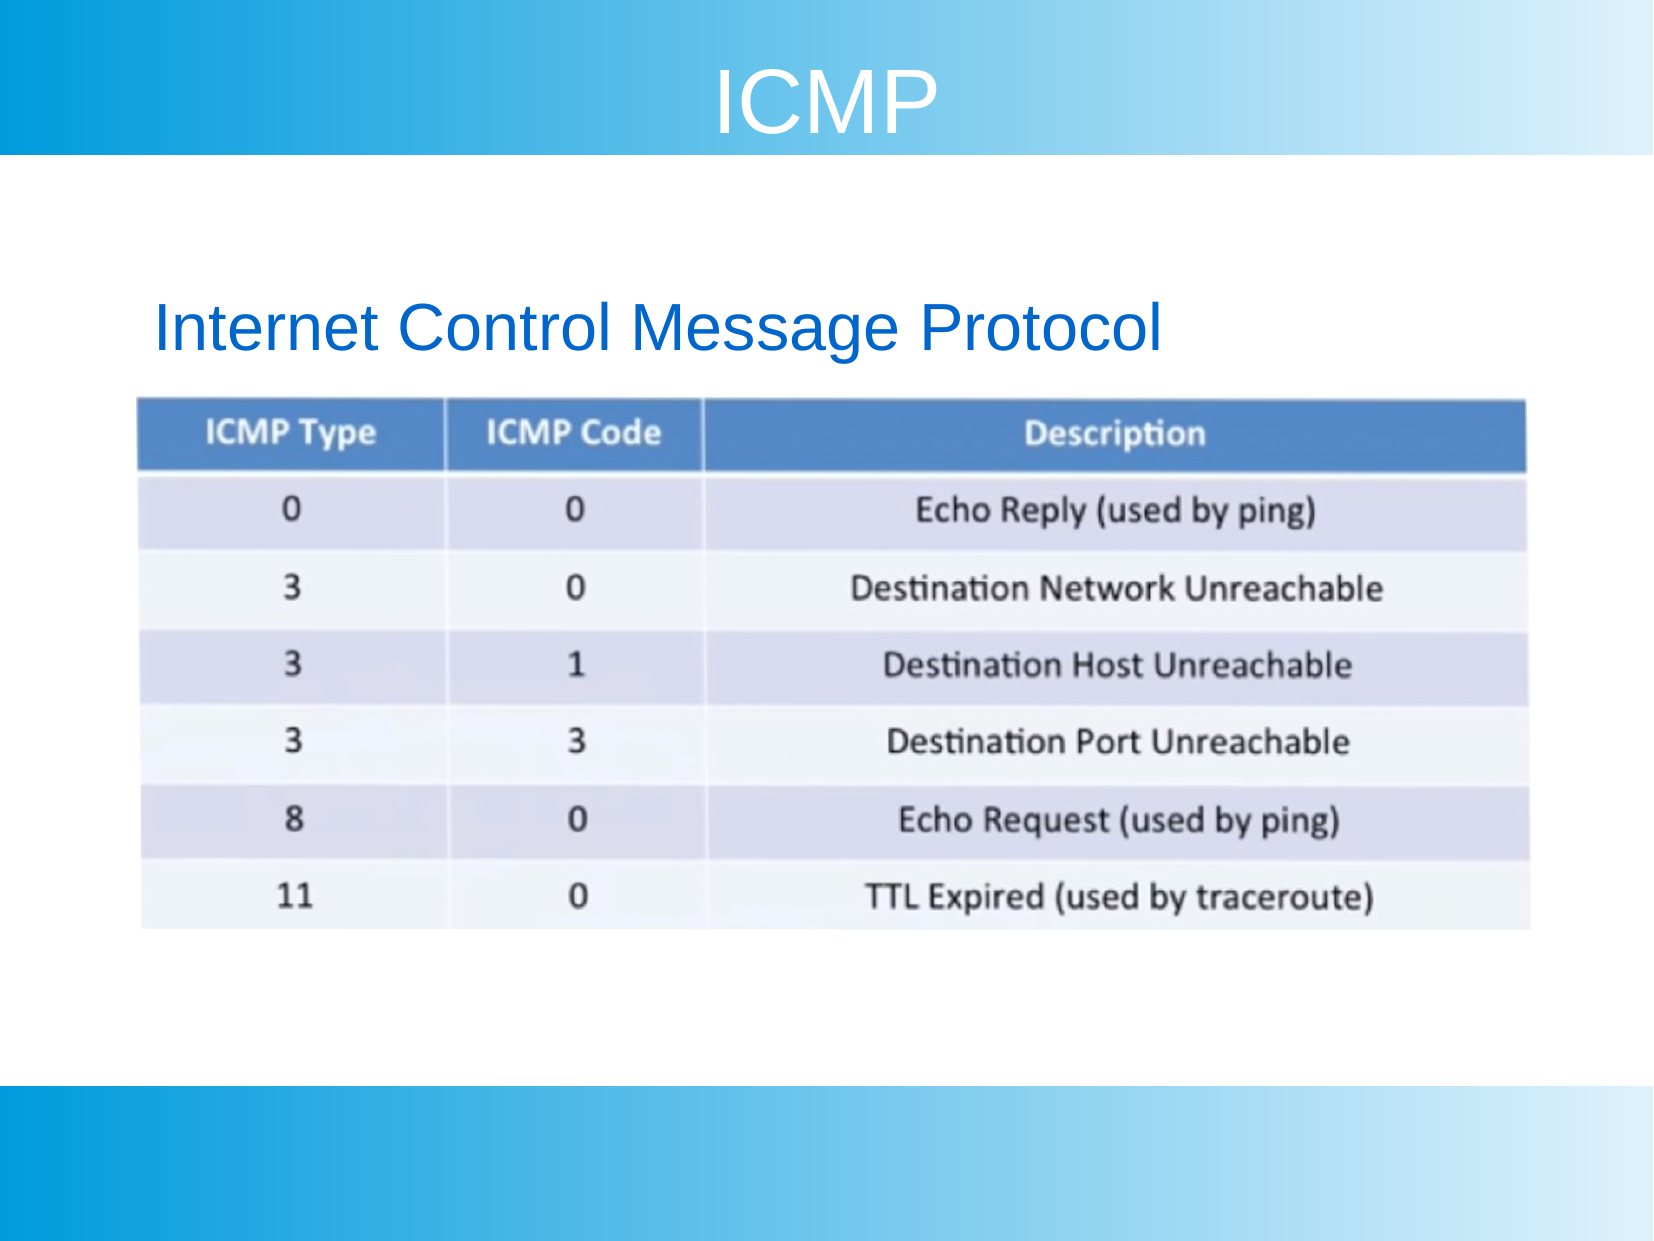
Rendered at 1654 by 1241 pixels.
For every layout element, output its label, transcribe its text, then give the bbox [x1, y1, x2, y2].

picture [135, 391, 1531, 931]
list Internet Control Message Protocol [82, 290, 1571, 1010]
title ICMP [82, 49, 1571, 155]
